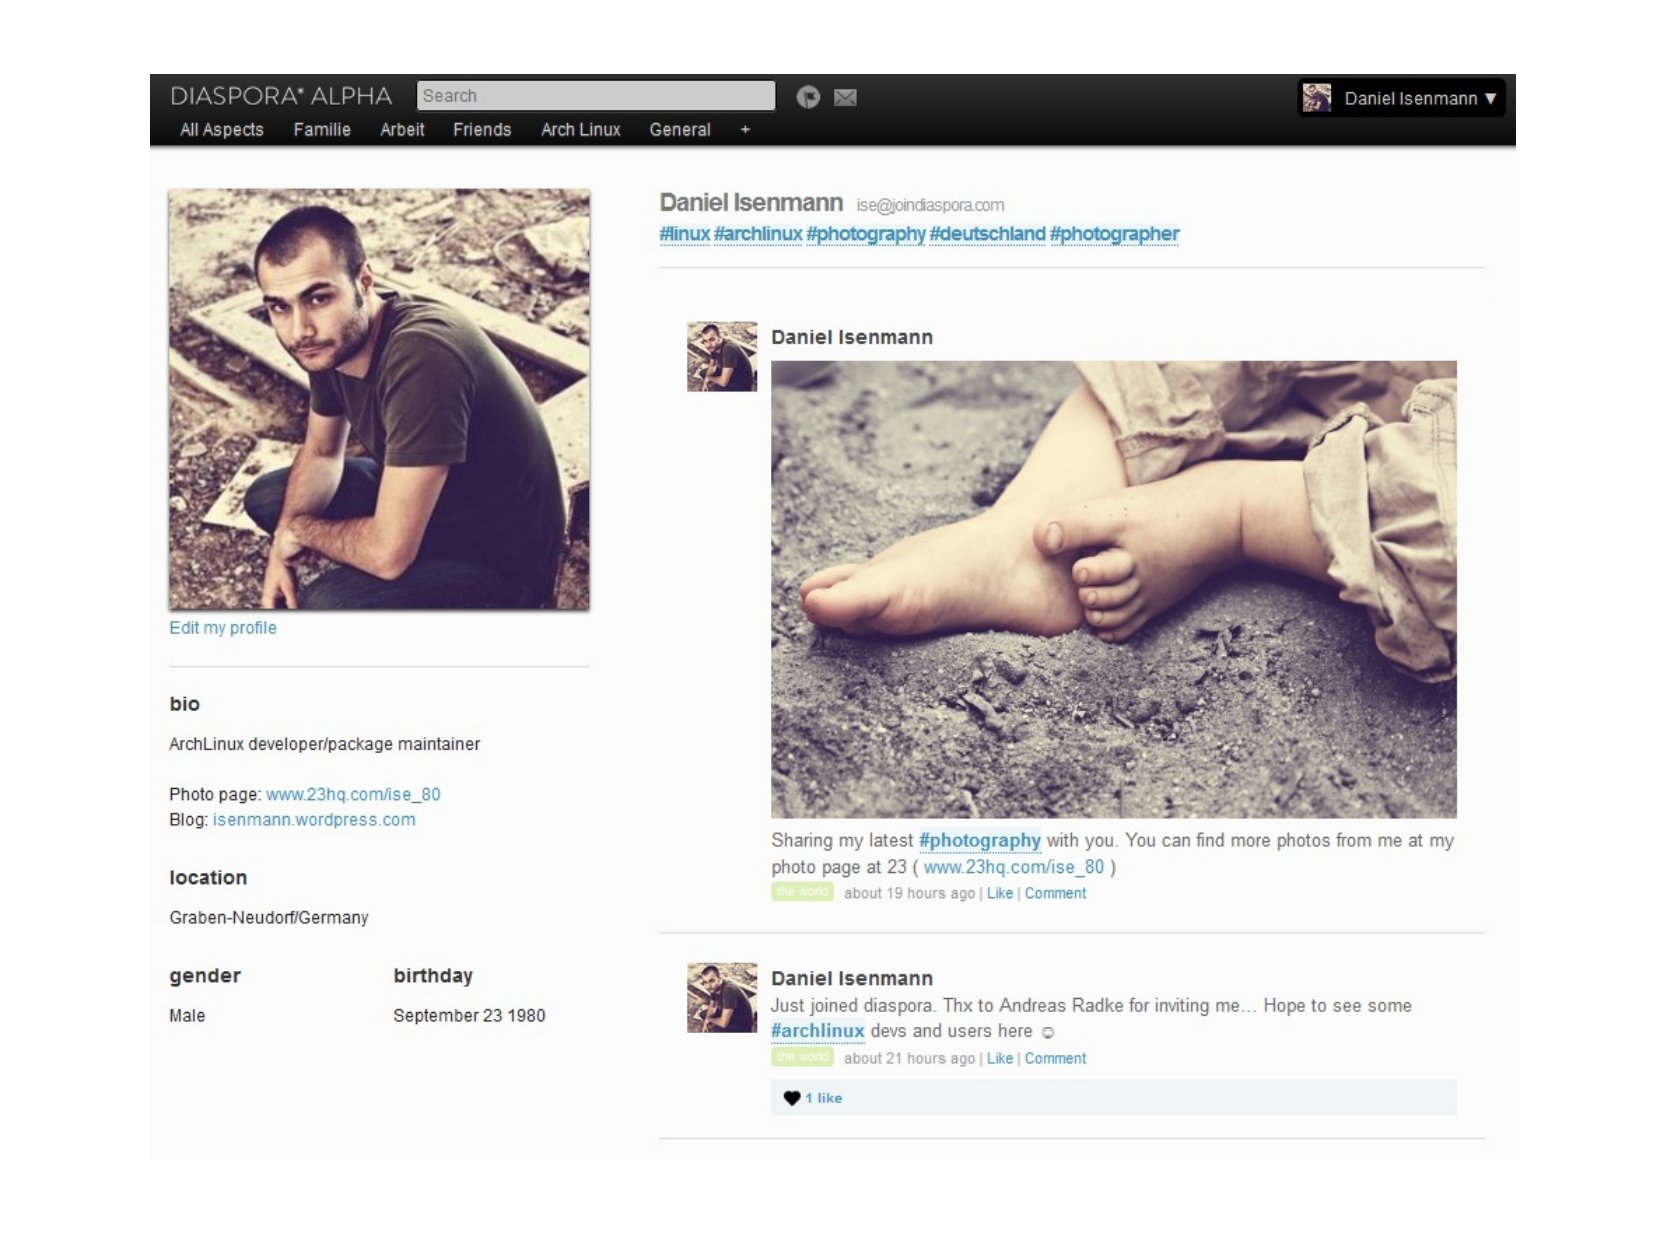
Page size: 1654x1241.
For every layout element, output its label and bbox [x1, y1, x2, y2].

picture [150, 74, 1516, 1159]
